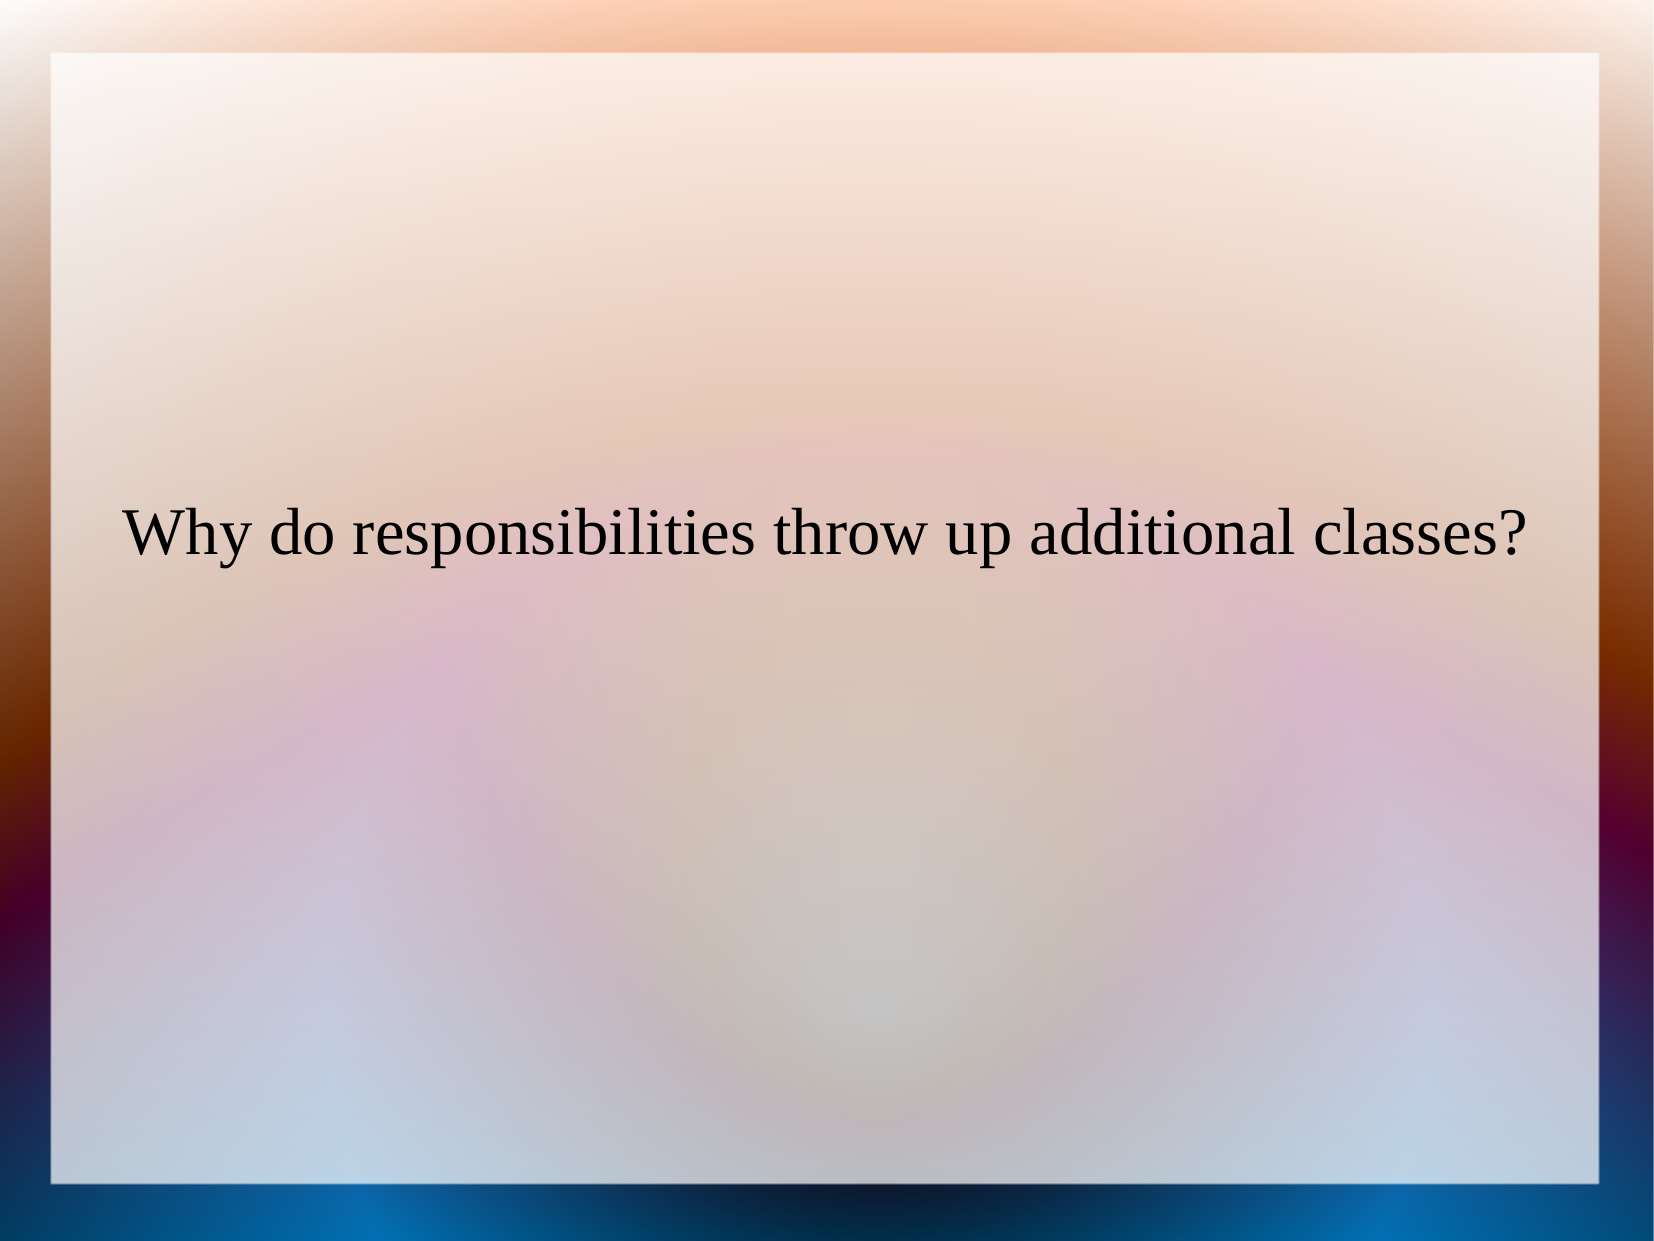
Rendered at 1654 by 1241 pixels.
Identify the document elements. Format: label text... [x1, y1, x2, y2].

subtitle Why do responsibilities throw up additional classes? [82, 55, 1571, 1010]
picture [0, 0, 1654, 1241]
